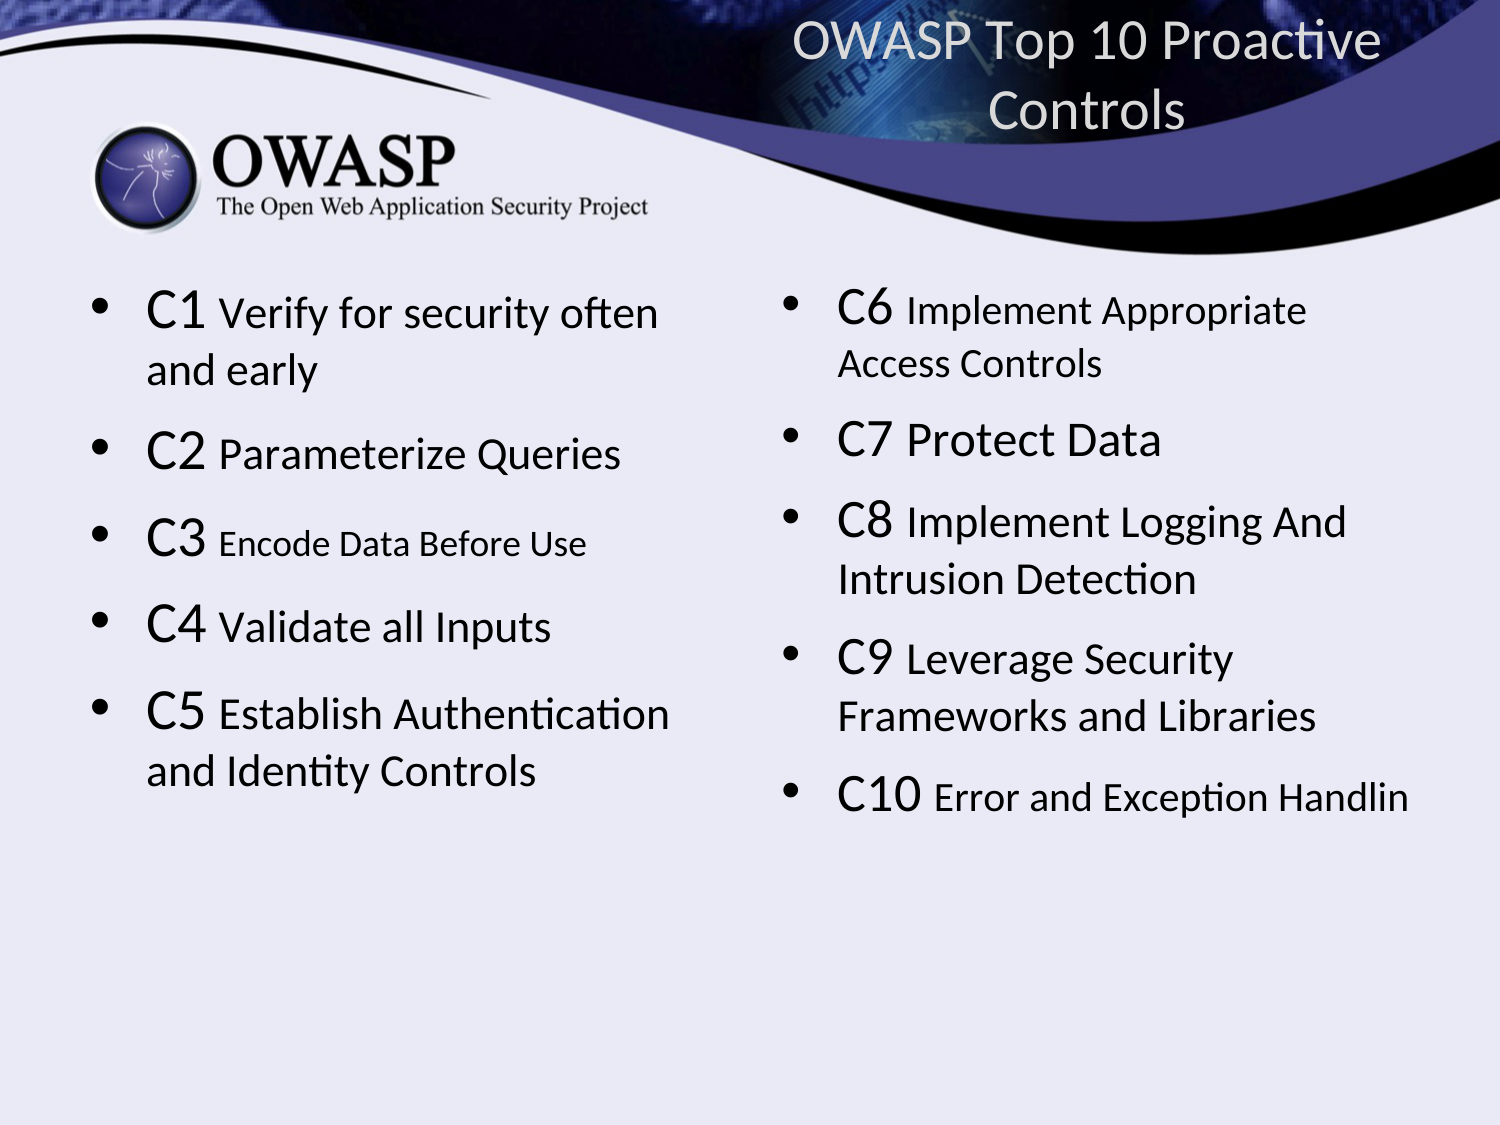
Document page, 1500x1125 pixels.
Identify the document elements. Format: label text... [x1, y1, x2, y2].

title OWASP Top 10 Proactive Controls [699, 0, 1476, 149]
picture [0, 0, 1500, 1125]
list C6 Implement Appropriate Access Controls C7 Protect Data C8 Implement Logging And Intrusion Detection C9 Leverage Security Frameworks and Libraries C10 Error and Exception Handlin [766, 262, 1426, 1018]
list C1 Verify for security often and early C2 Parameterize Queries C3 Encode Data Before Use C4 Validate all Inputs C5 Establish Authentication and Identity Controls [75, 262, 734, 1018]
